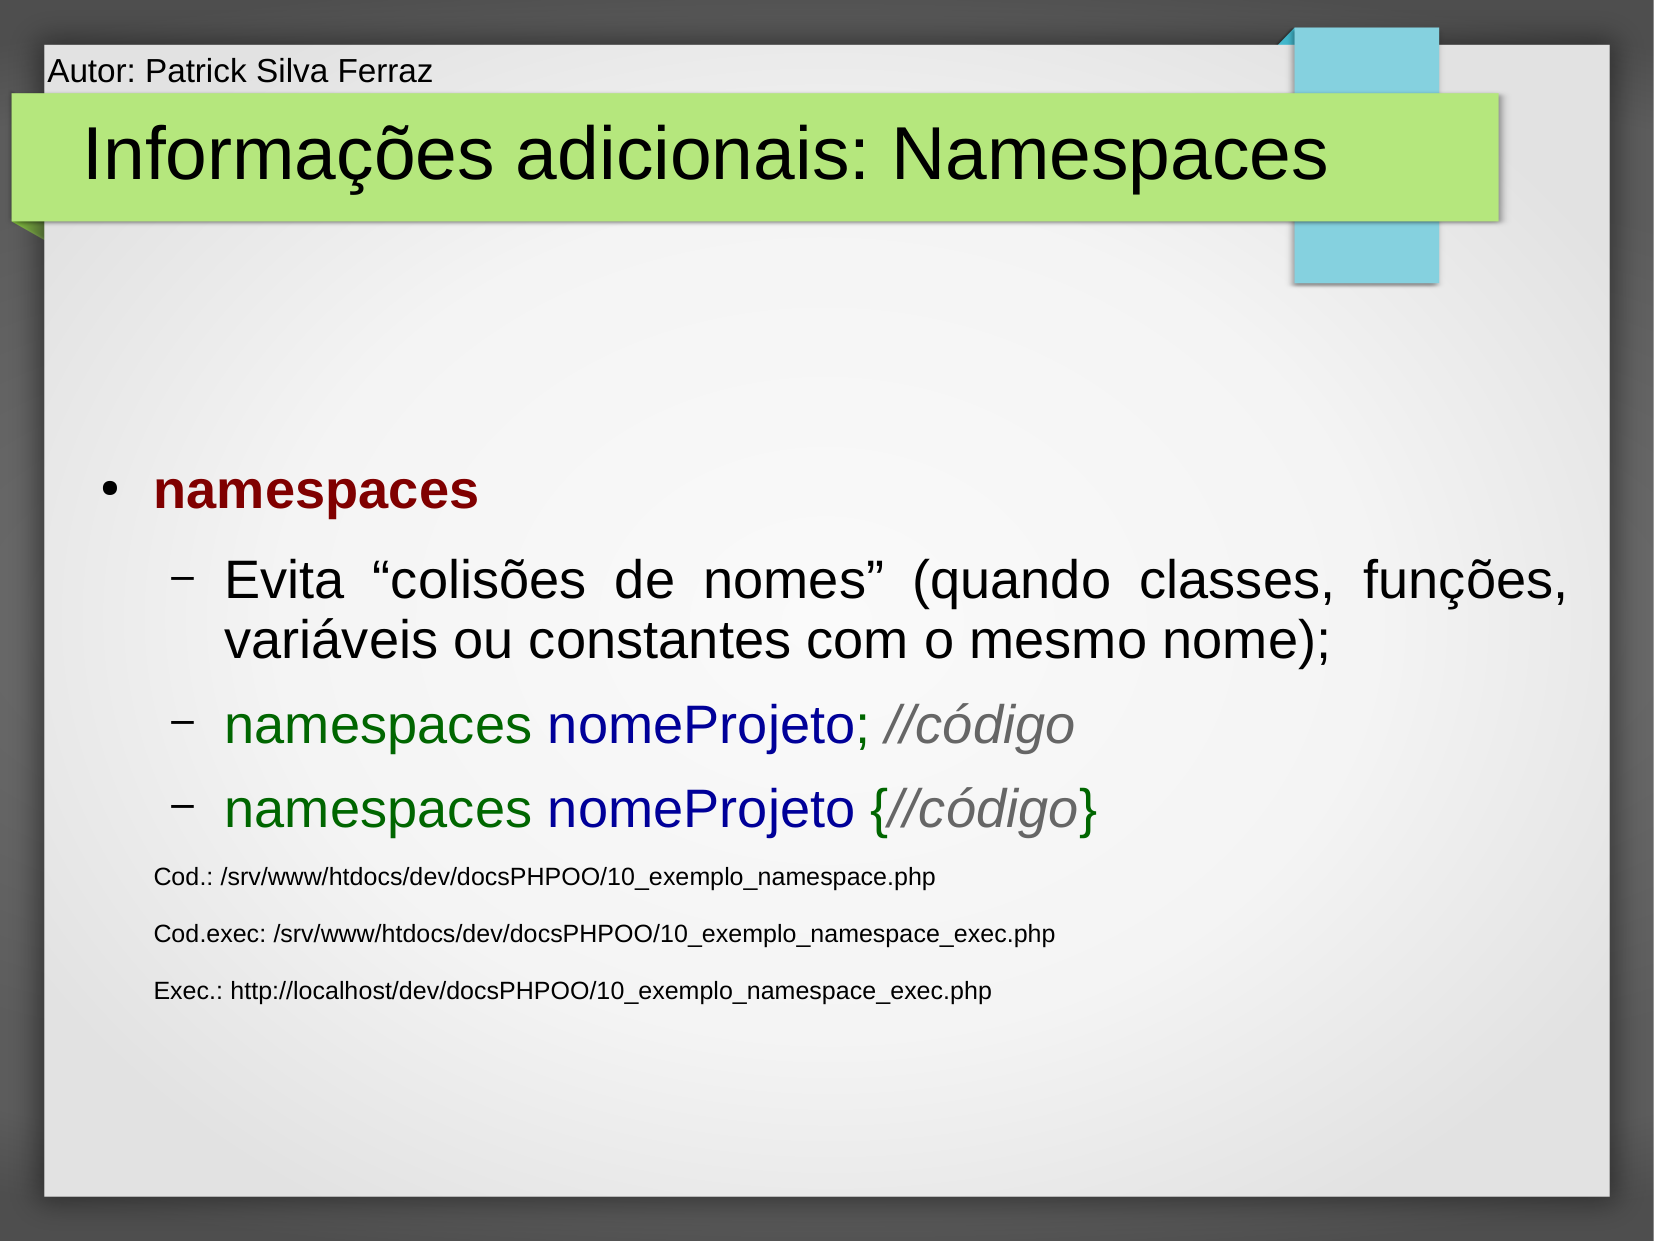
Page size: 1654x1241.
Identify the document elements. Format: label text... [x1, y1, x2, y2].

text_box Autor: Patrick Silva Ferraz [47, 47, 876, 95]
picture [0, 0, 1654, 1241]
title Informações adicionais: Namespaces [82, 69, 1441, 238]
list namespaces Evita “colisões de nomes” (quando classes, funções, variáveis ou constantes com o mesmo nome); namespaces nomeProjeto; //código namespaces nomeProjeto {//código} Cod.: /srv/www/htdocs/dev/docsPHPOO/10_exemplo_namespace.php Cod.exec: /srv/www/htdocs/dev/docsPHPOO/10_exemplo_namespace_exec.php Exec.: http://localhost/dev/docsPHPOO/10_exemplo_namespace_exec.php [82, 295, 1571, 1170]
